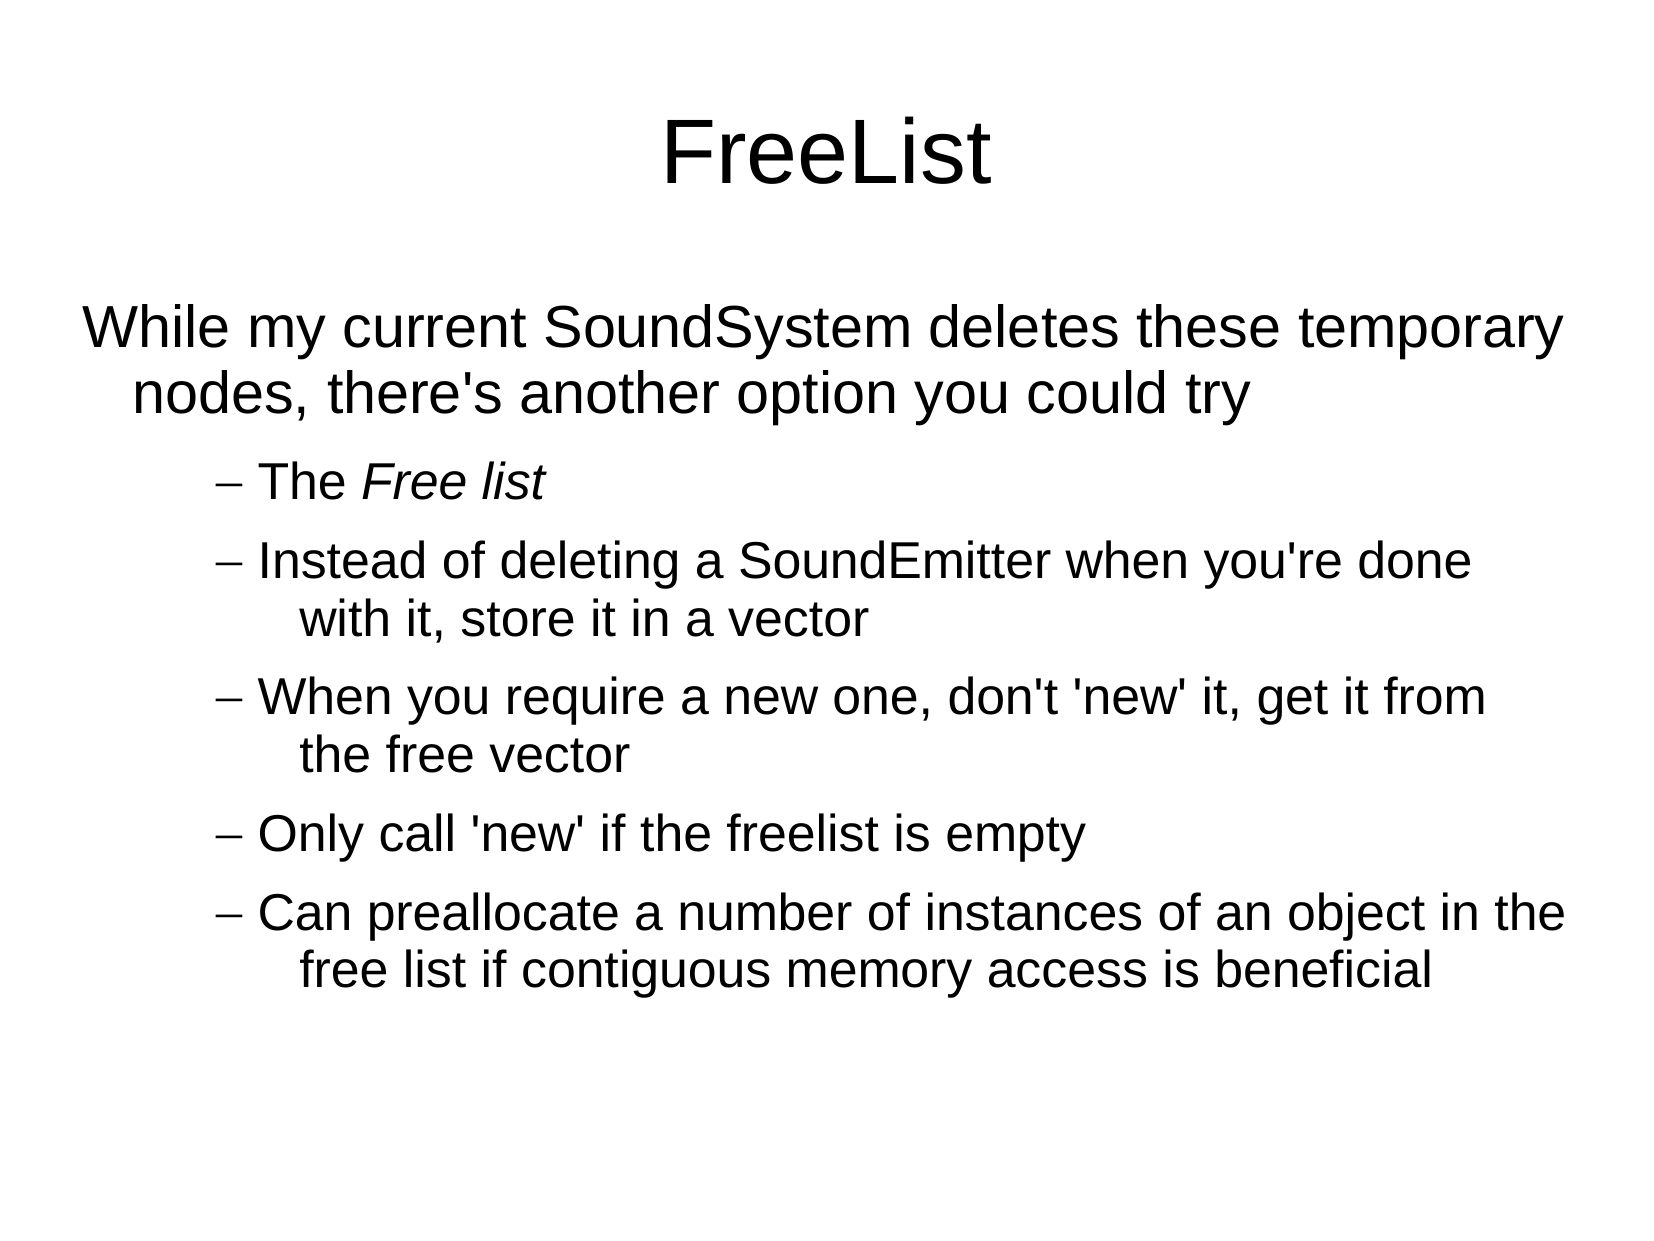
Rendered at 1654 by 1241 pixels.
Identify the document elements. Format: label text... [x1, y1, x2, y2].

title FreeList [82, 49, 1571, 257]
list While my current SoundSystem deletes these temporary nodes, there's another option you could try The Free list Instead of deleting a SoundEmitter when you're done with it, store it in a vector When you require a new one, don't 'new' it, get it from the free vector Only call 'new' if the freelist is empty Can preallocate a number of instances of an object in the free list if contiguous memory access is beneficial [82, 290, 1571, 1010]
